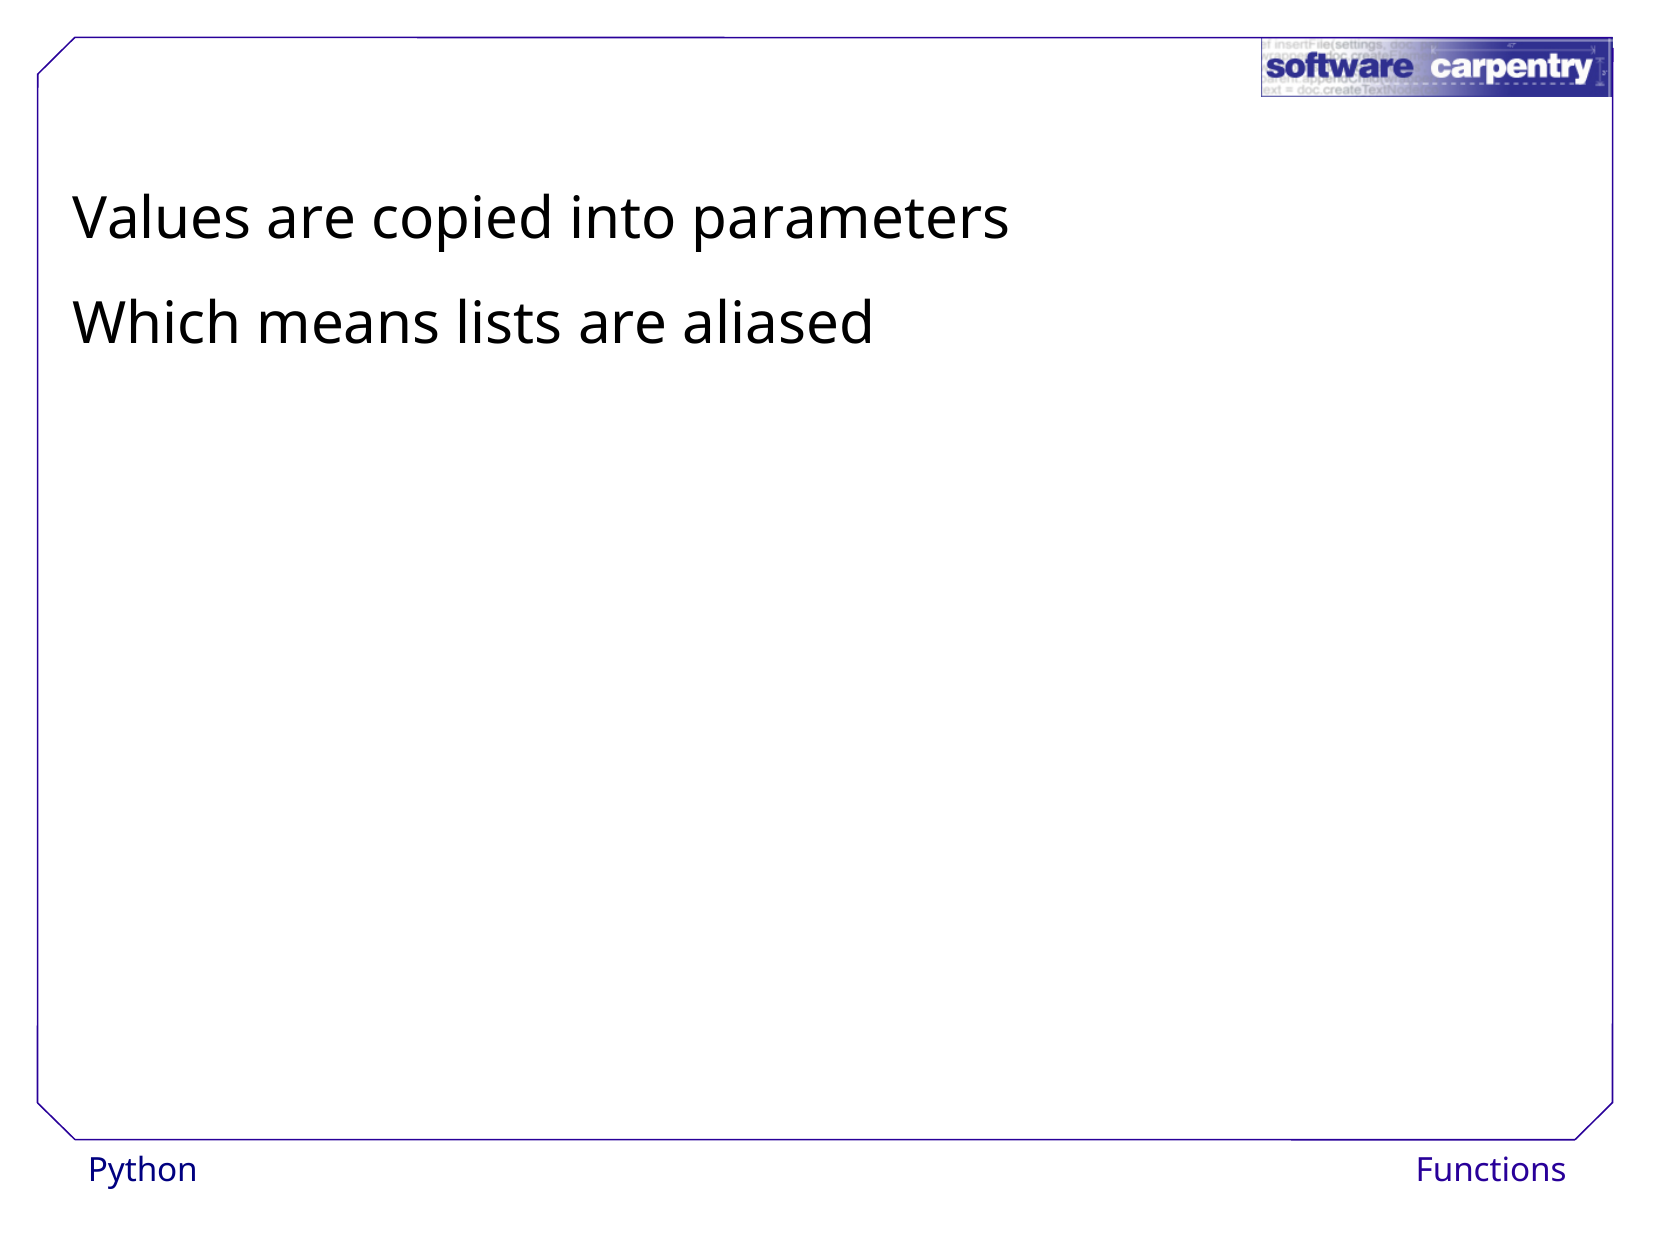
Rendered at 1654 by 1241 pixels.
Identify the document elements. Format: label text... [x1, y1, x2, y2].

text_box Values are copied into parameters Which means lists are aliased [57, 137, 1175, 364]
picture [1261, 39, 1613, 97]
